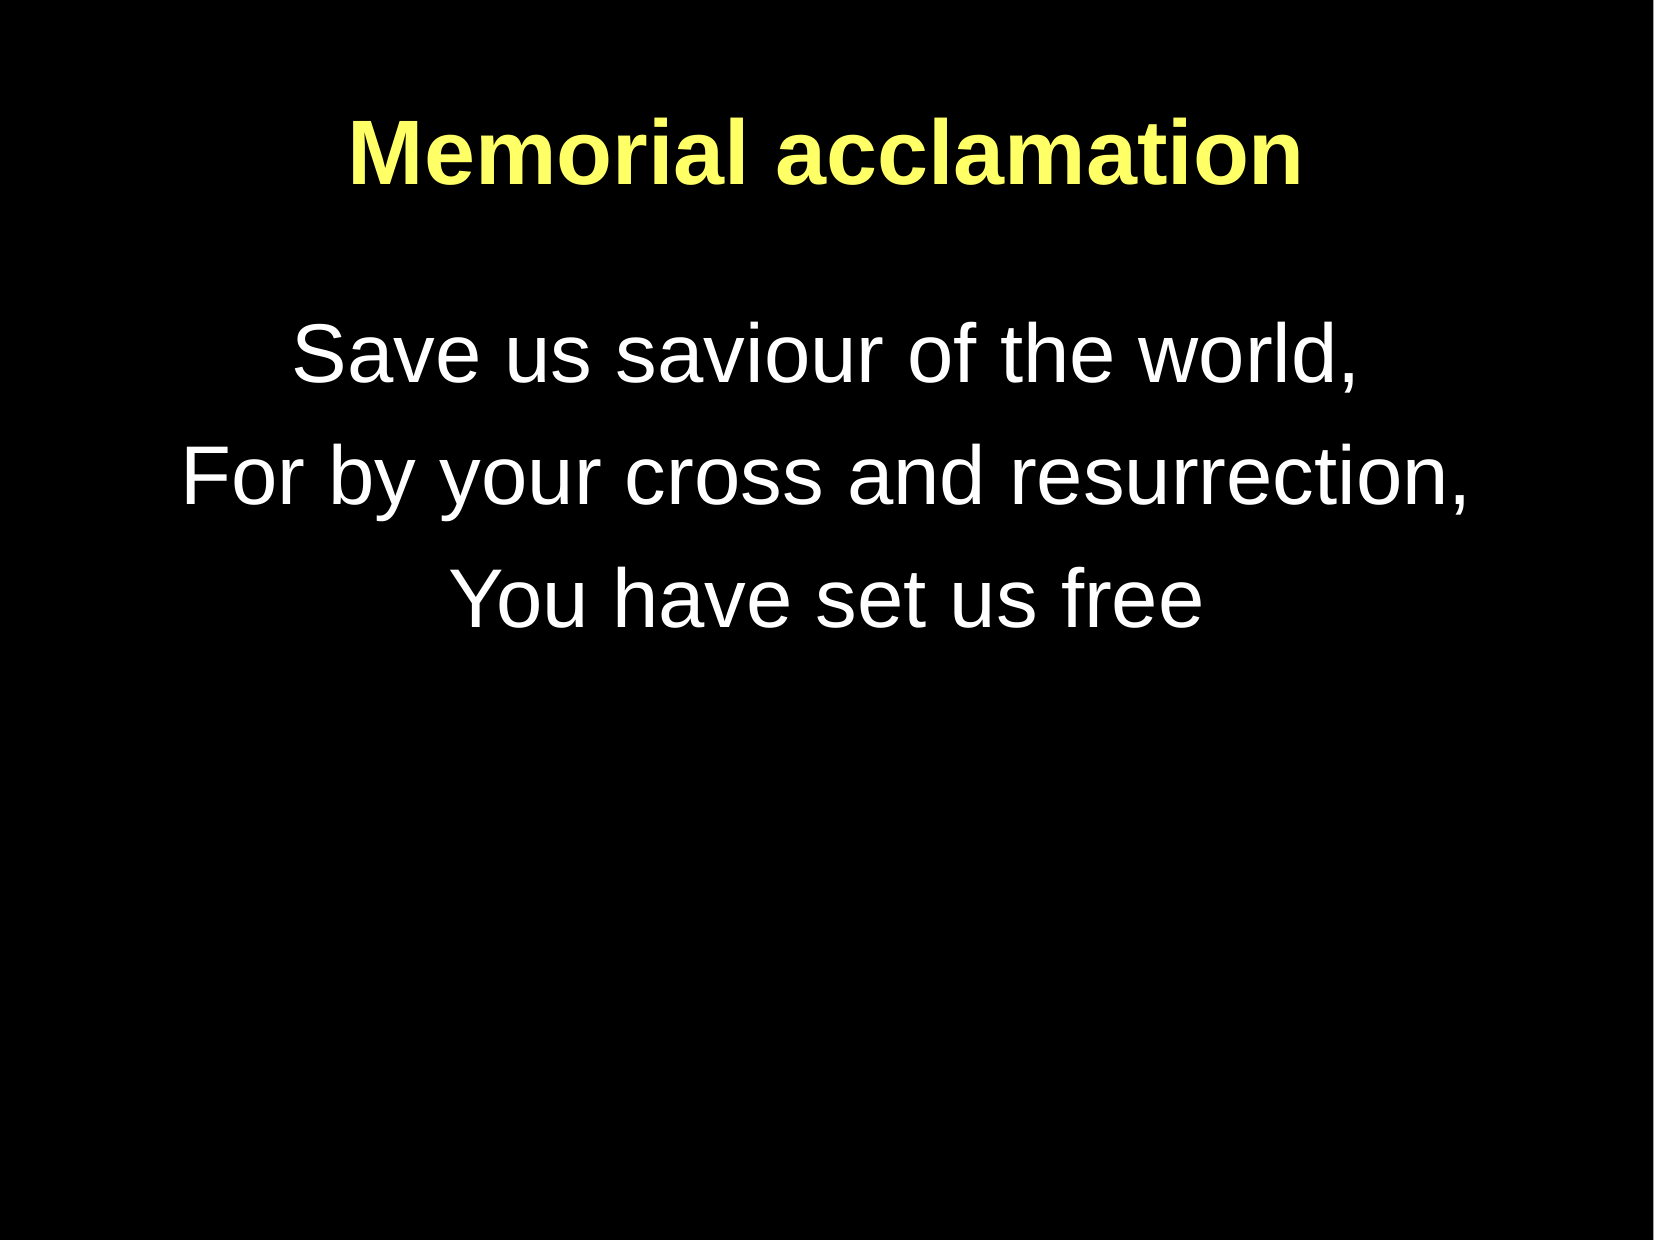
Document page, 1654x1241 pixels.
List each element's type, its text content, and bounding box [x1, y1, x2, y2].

list Save us saviour of the world, For by your cross and resurrection, You have set us free [0, 307, 1654, 1229]
title Memorial acclamation [82, 49, 1571, 257]
